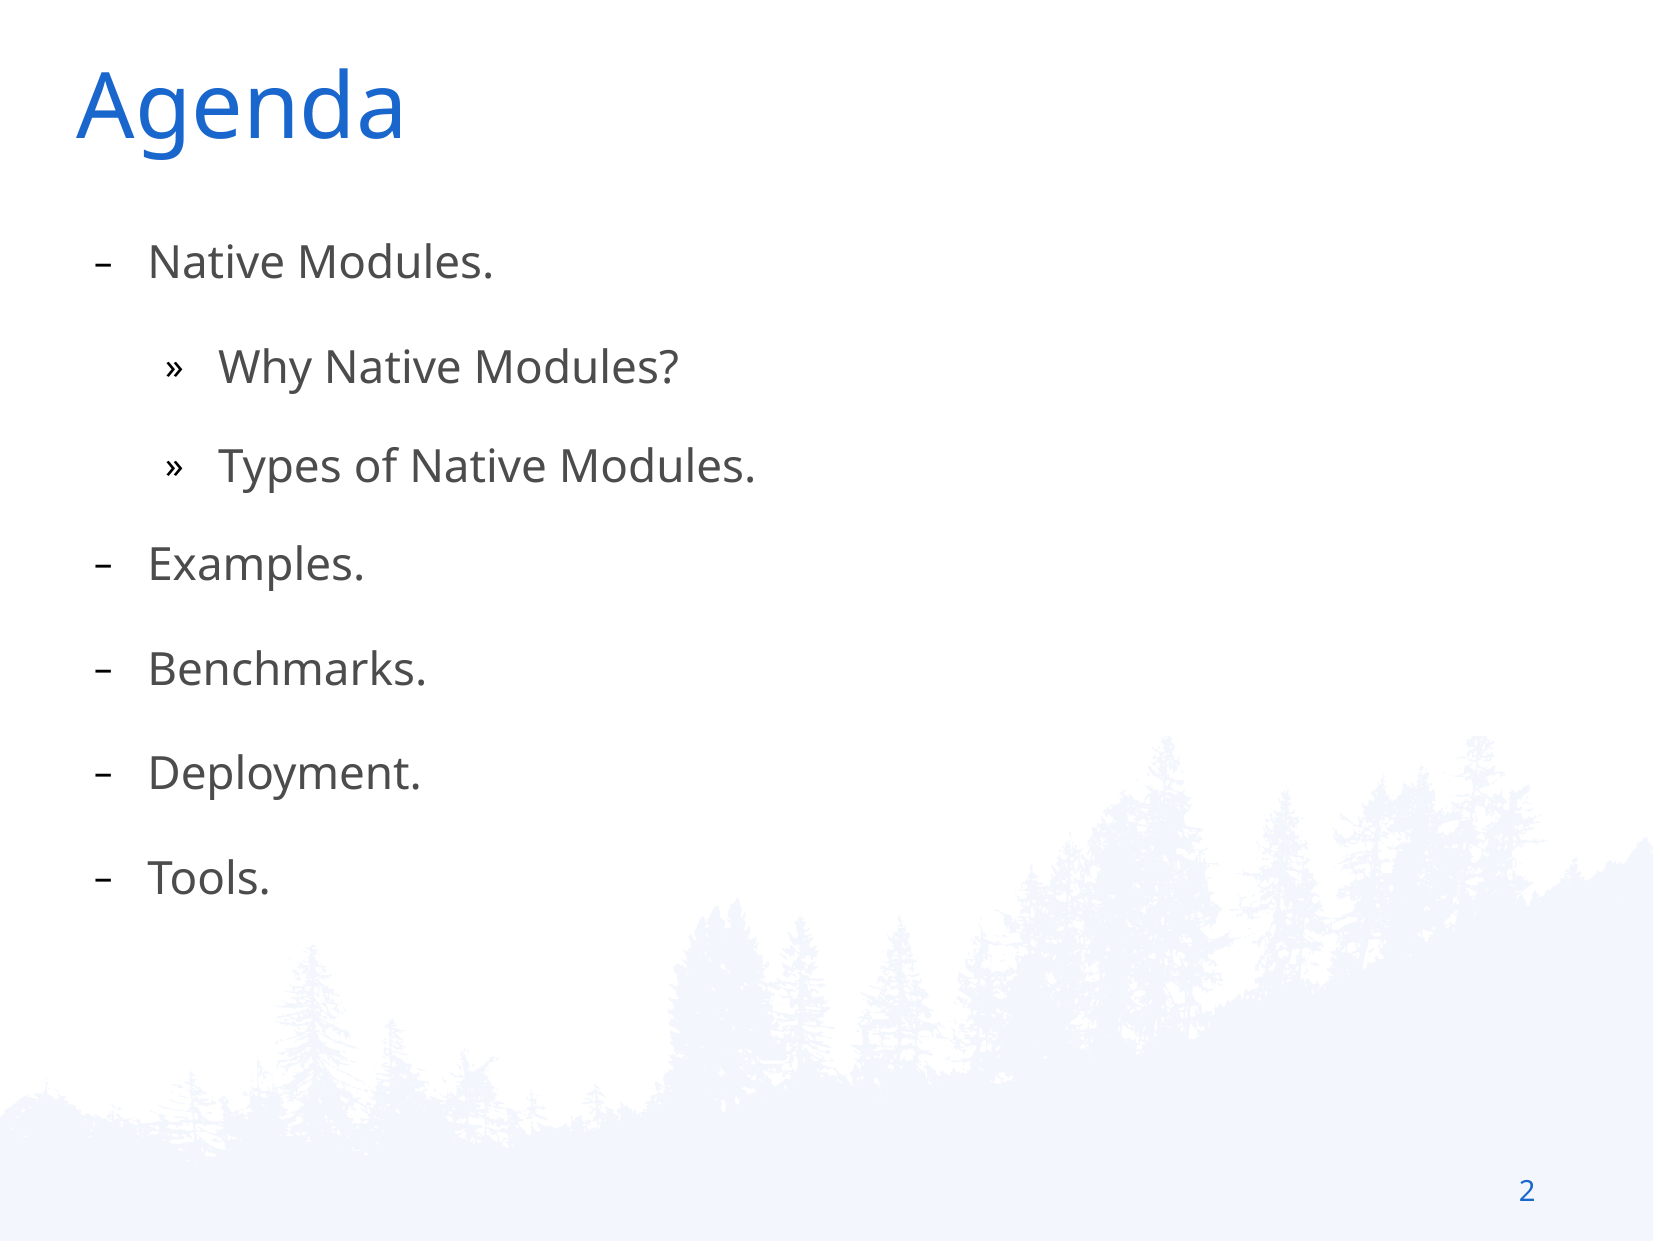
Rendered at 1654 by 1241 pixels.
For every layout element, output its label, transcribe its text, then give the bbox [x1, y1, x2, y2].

list Native Modules. Why Native Modules? Types of Native Modules. Examples. Benchmarks. Deployment. Tools. [76, 217, 1565, 923]
title Agenda [76, 0, 1565, 207]
picture [0, 736, 1654, 1241]
